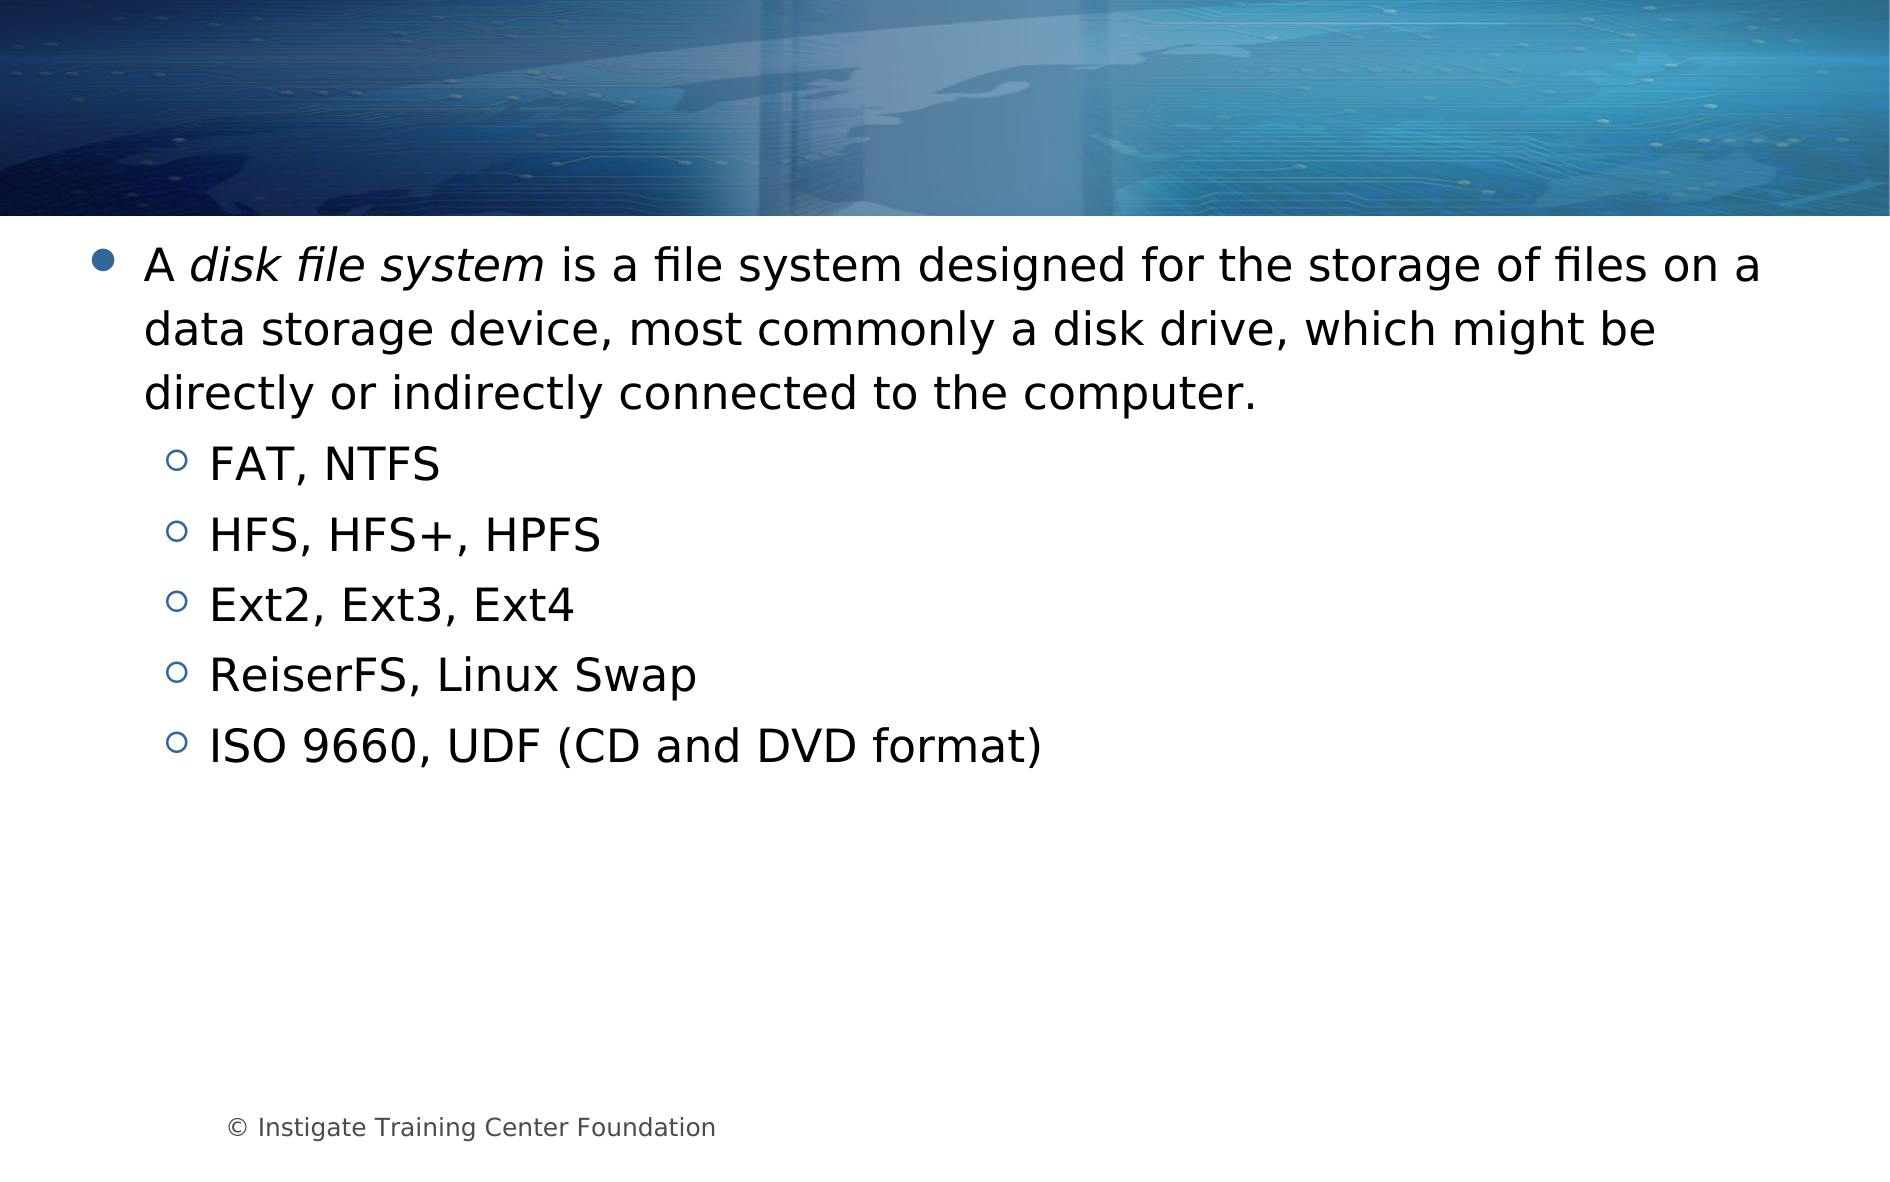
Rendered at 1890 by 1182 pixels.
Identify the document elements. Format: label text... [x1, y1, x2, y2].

list A disk file system is a file system designed for the storage of files on a data storage device, most commonly a disk drive, which might be directly or indirectly connected to the computer. FAT, NTFS HFS, HFS+, HPFS Ext2, Ext3, Ext4 ReiserFS, Linux Swap ISO 9660, UDF (CD and DVD format) [88, 228, 1788, 914]
picture [0, 0, 1890, 216]
